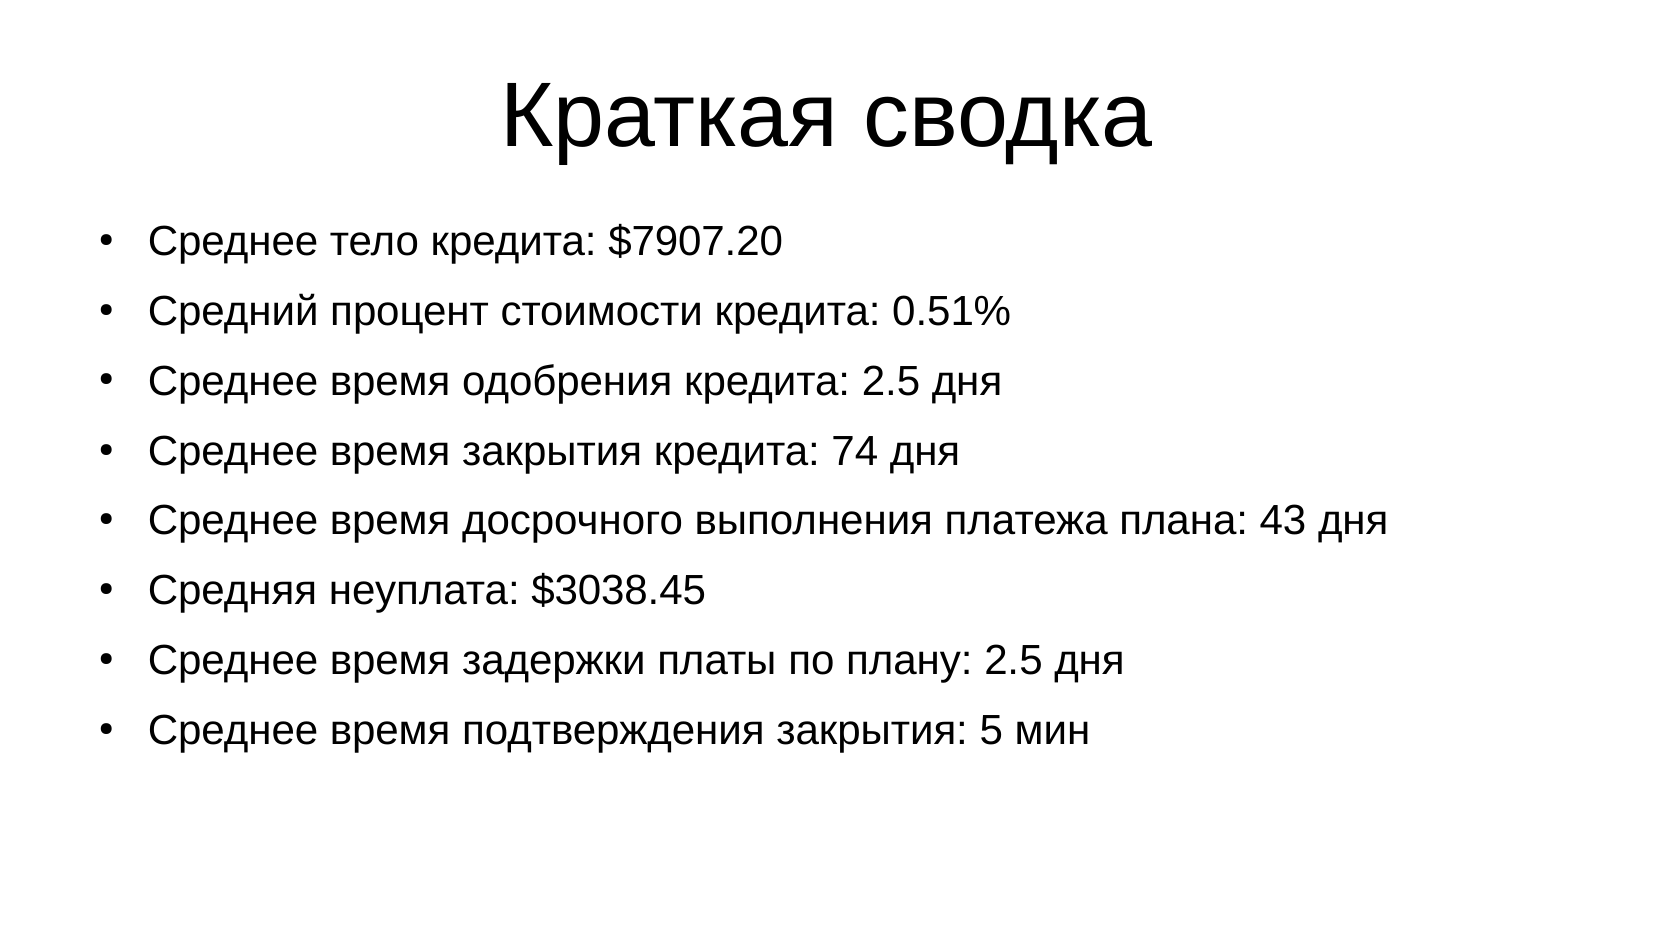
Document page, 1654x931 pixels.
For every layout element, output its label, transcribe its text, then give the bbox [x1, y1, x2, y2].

title Краткая сводка [82, 37, 1571, 193]
list Среднее тело кредита: $7907.20 Средний процент стоимости кредита: 0.51% Среднее время одобрения кредита: 2.5 дня Среднее время закрытия кредита: 74 дня Среднее время досрочного выполнения платежа плана: 43 дня Средняя неуплата: $3038.45 Среднее время задержки платы по плану: 2.5 дня Среднее время подтверждения закрытия: 5 мин [82, 217, 1571, 758]
